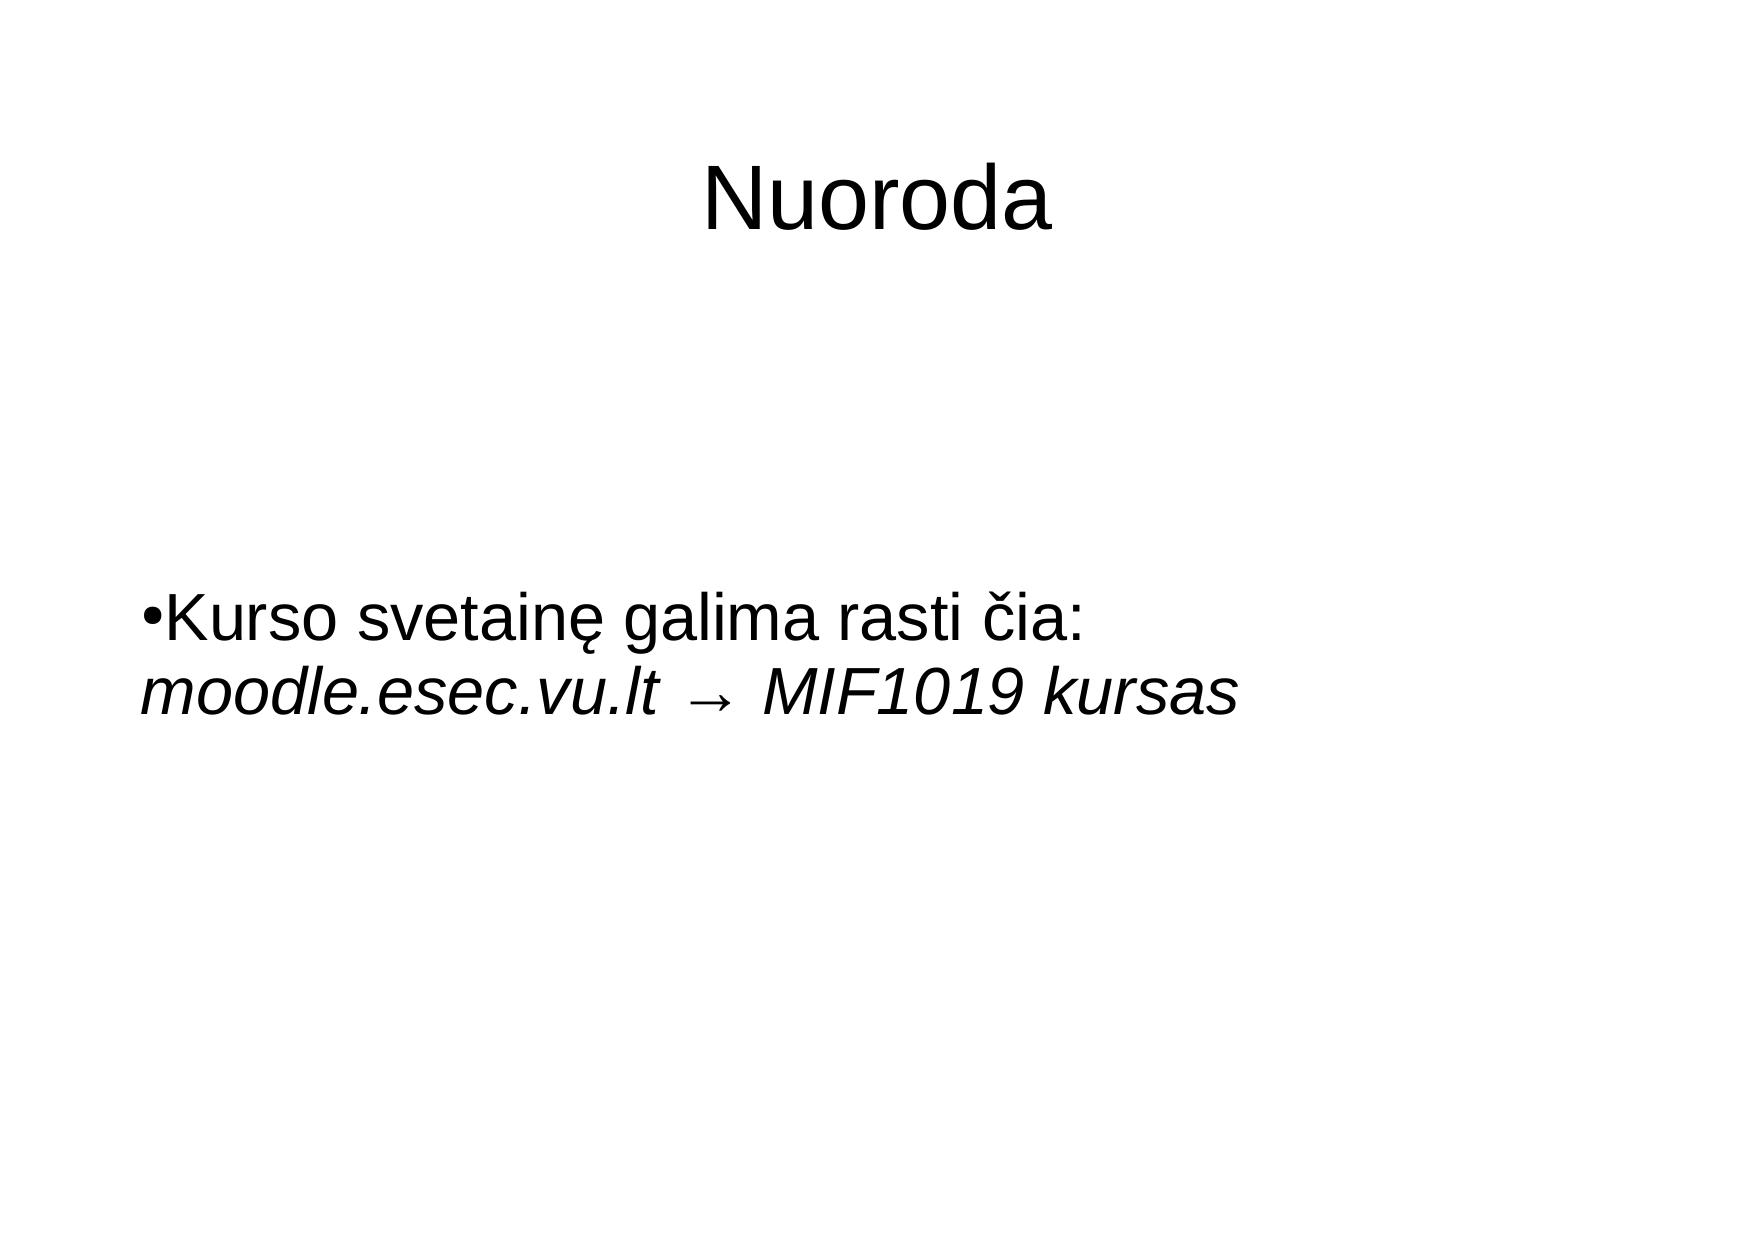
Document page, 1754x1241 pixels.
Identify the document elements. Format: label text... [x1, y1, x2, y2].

title Nuoroda [140, 111, 1614, 284]
subtitle Kurso svetainę galima rasti čia: moodle.esec.vu.lt → MIF1019 kursas [140, 328, 1614, 1055]
